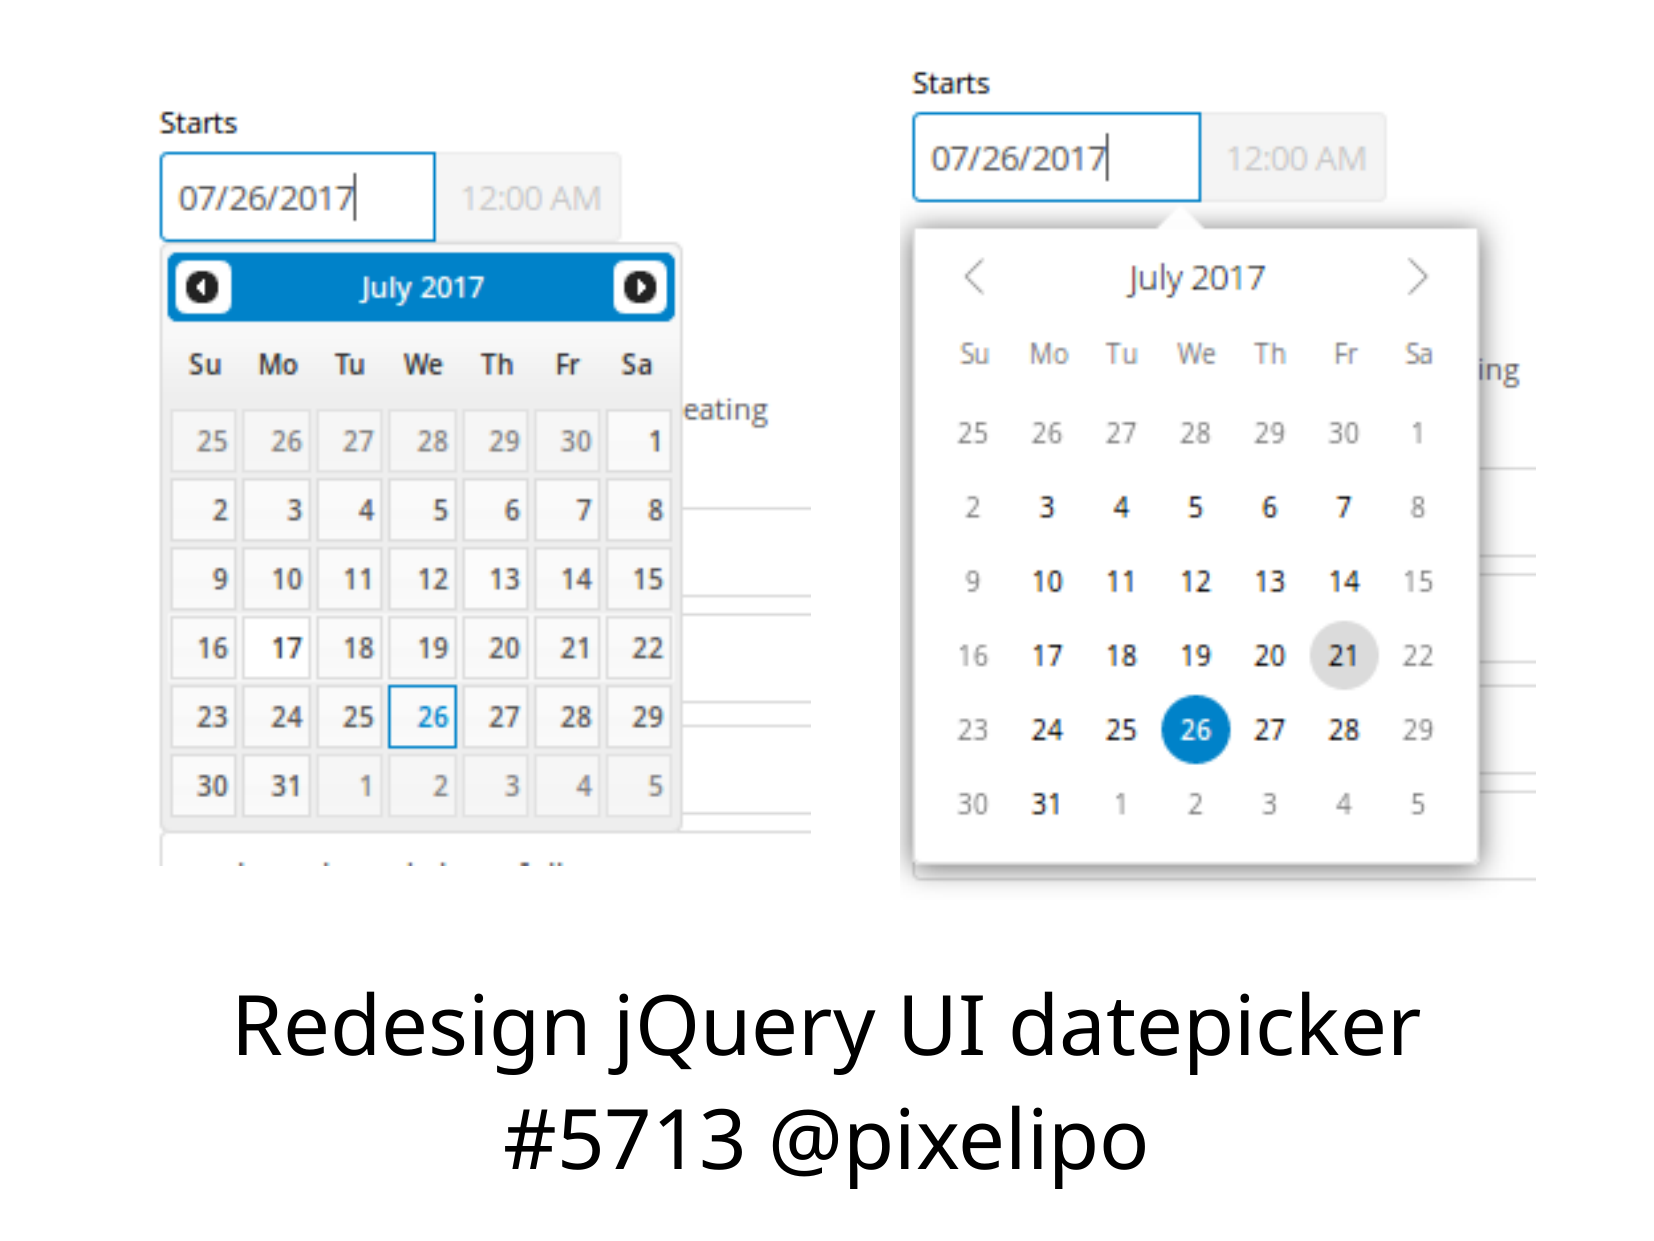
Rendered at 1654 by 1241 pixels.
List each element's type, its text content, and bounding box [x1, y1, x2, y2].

title Redesign jQuery UI datepicker #5713 @pixelipo [82, 967, 1572, 1194]
picture [134, 89, 811, 866]
picture [900, 44, 1536, 901]
